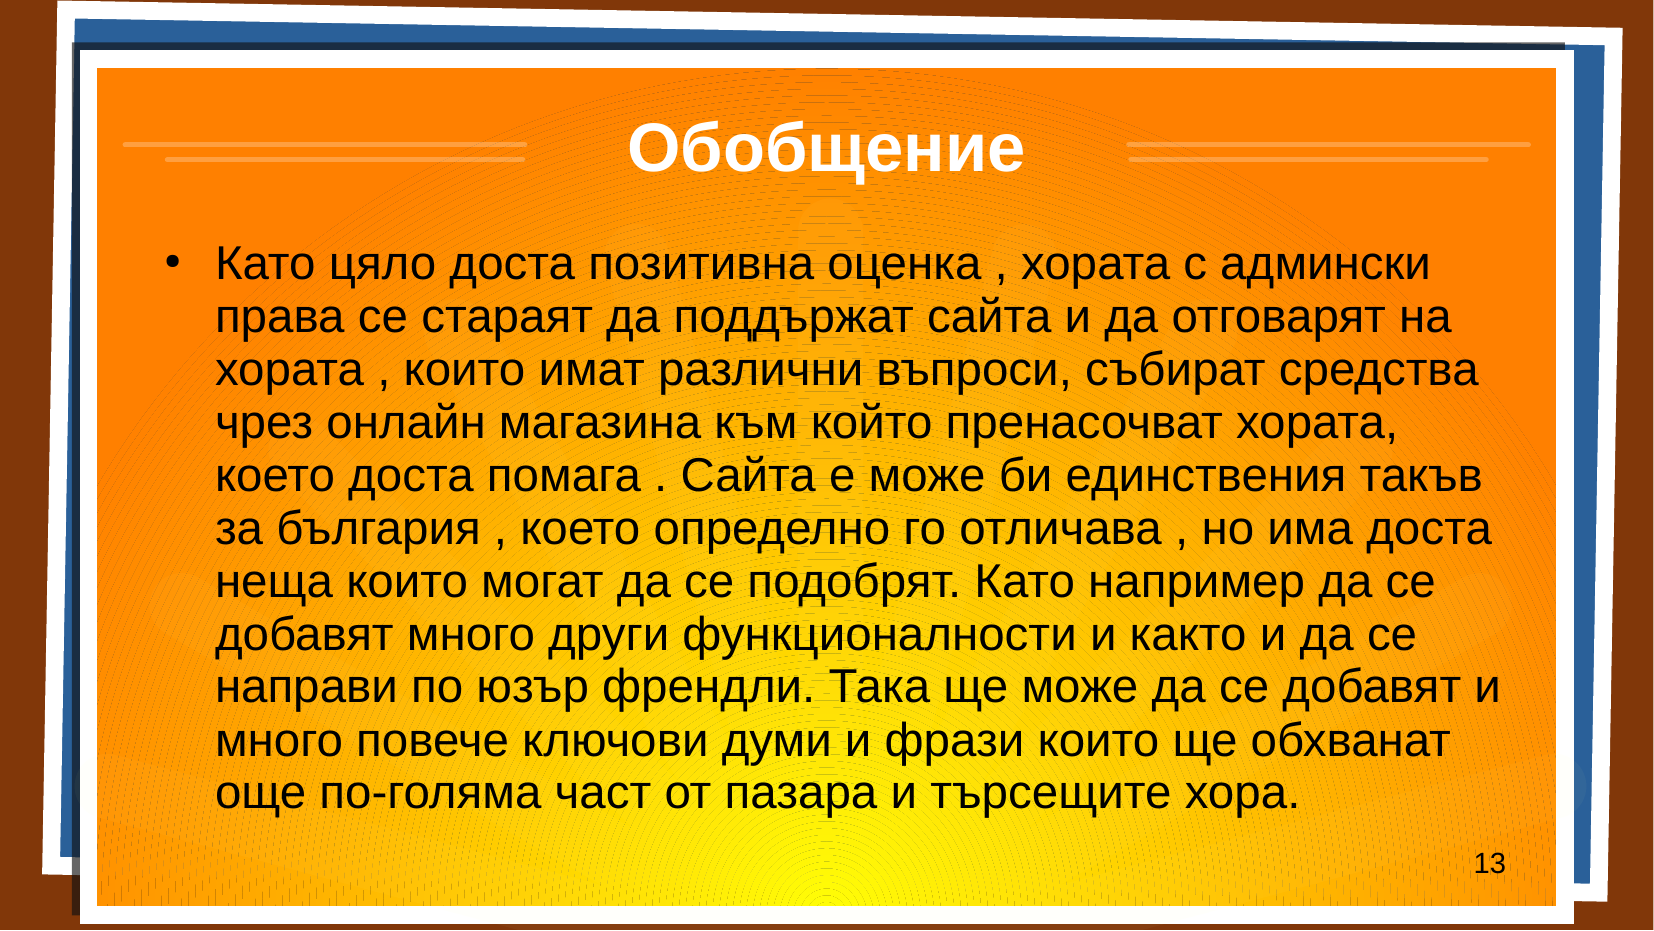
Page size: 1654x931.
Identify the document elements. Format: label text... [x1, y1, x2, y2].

list Като цяло доста позитивна оценка , хората с админски права се стараят да поддържат сайта и да отговарят на хората , които имат различни въпроси, събират средства чрез онлайн магазина към който пренасочват хората, което доста помага . Сайта е може би единствения такъв за българия , което определно го отличава , но има доста неща които могат да се подобрят. Като например да се добавят много други функционалности и както и да се направи по юзър френдли. Така ще може да се добавят и много повече ключови думи и фрази които ще обхванат още по-голяма част от пазара и търсещите хора. [147, 236, 1506, 827]
title Обобщение [531, 73, 1123, 222]
